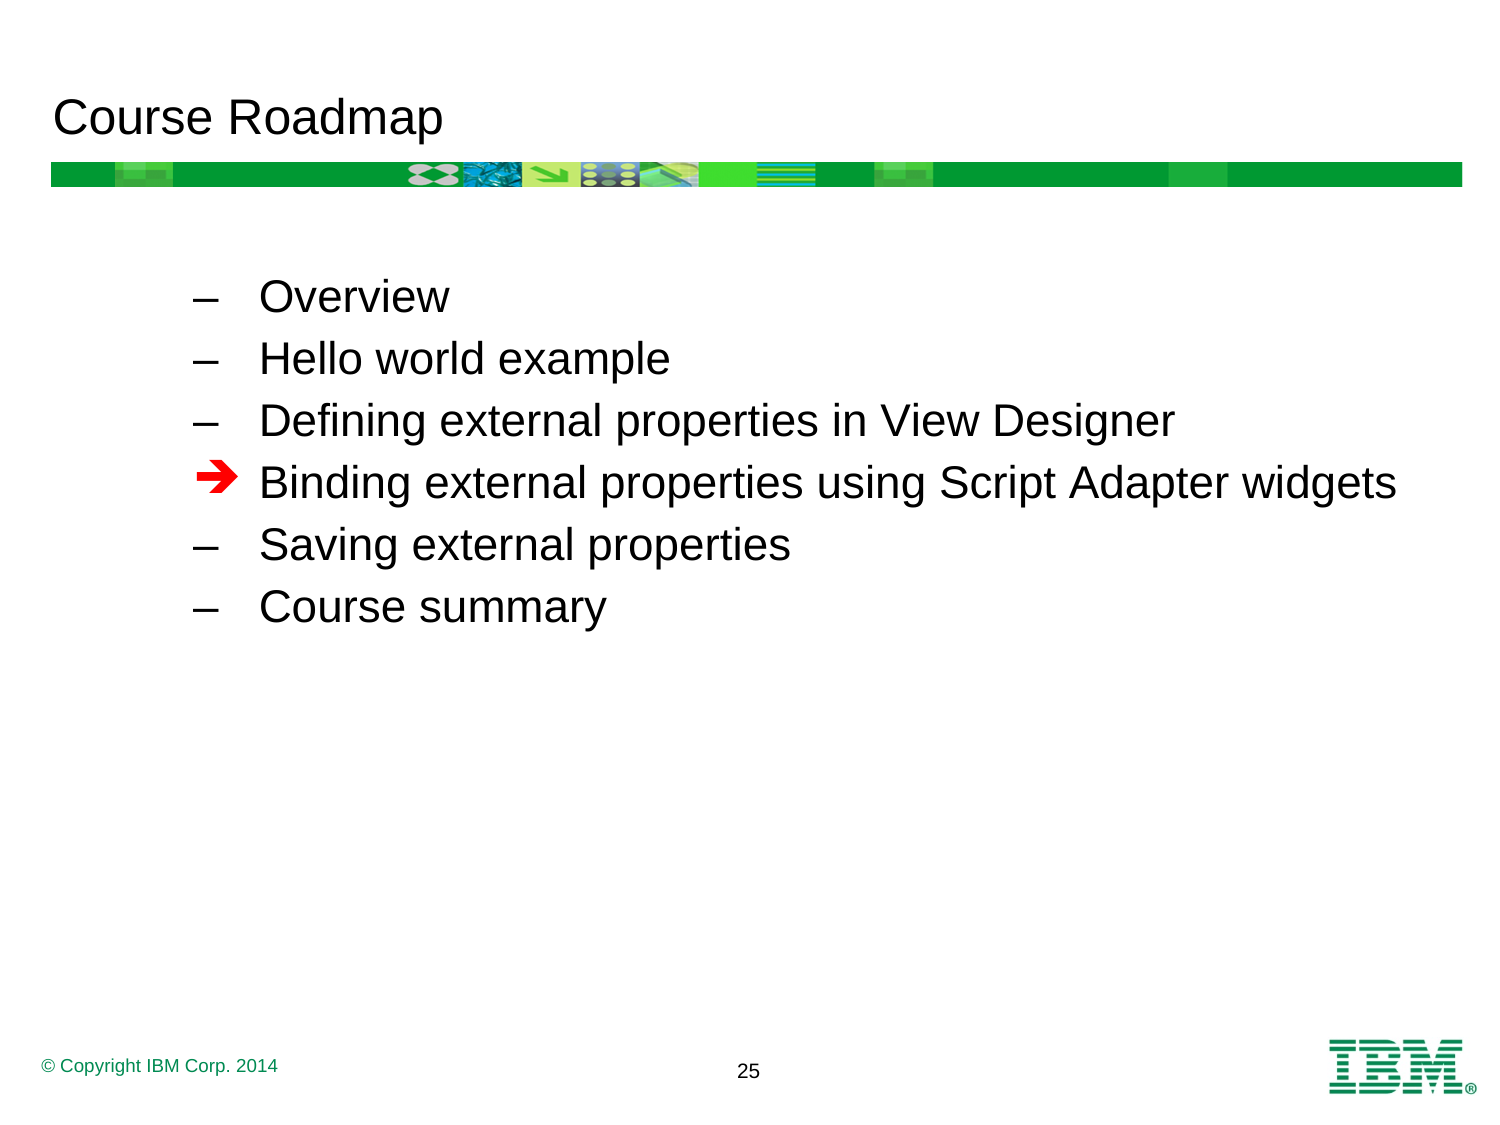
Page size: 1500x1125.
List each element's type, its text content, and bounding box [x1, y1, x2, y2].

list Overview Hello world example Defining external properties in View Designer Binding external properties using Script Adapter widgets Saving external properties Course summary [75, 262, 1426, 1005]
picture [50, 161, 1463, 189]
picture [1327, 1037, 1479, 1096]
title Course Roadmap [37, 45, 1388, 188]
